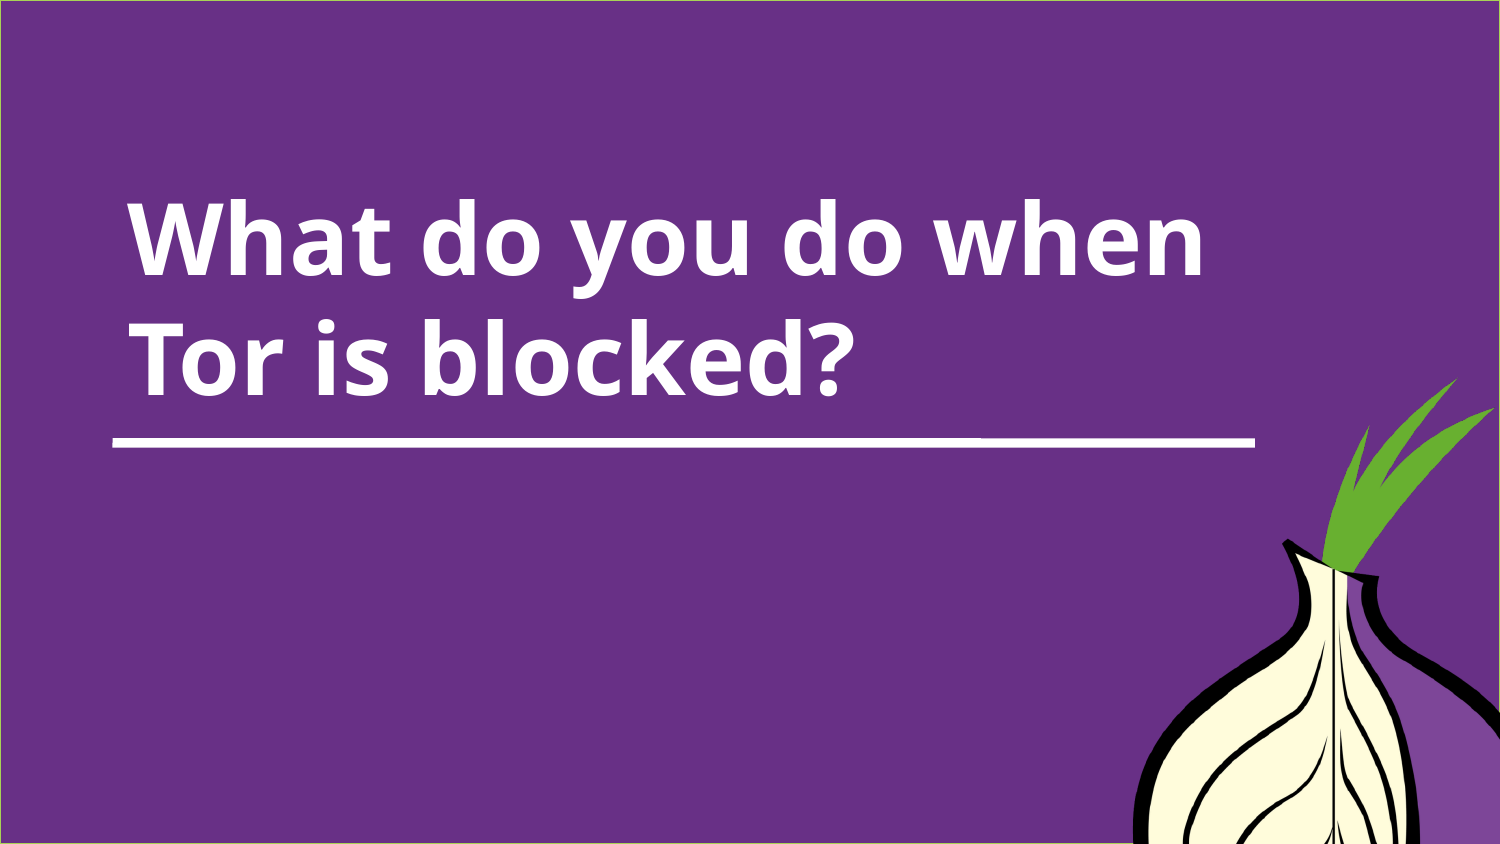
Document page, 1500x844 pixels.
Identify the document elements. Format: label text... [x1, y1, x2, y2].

text_box What do you do when Tor is blocked? [112, 148, 1388, 443]
picture [1122, 377, 1500, 844]
